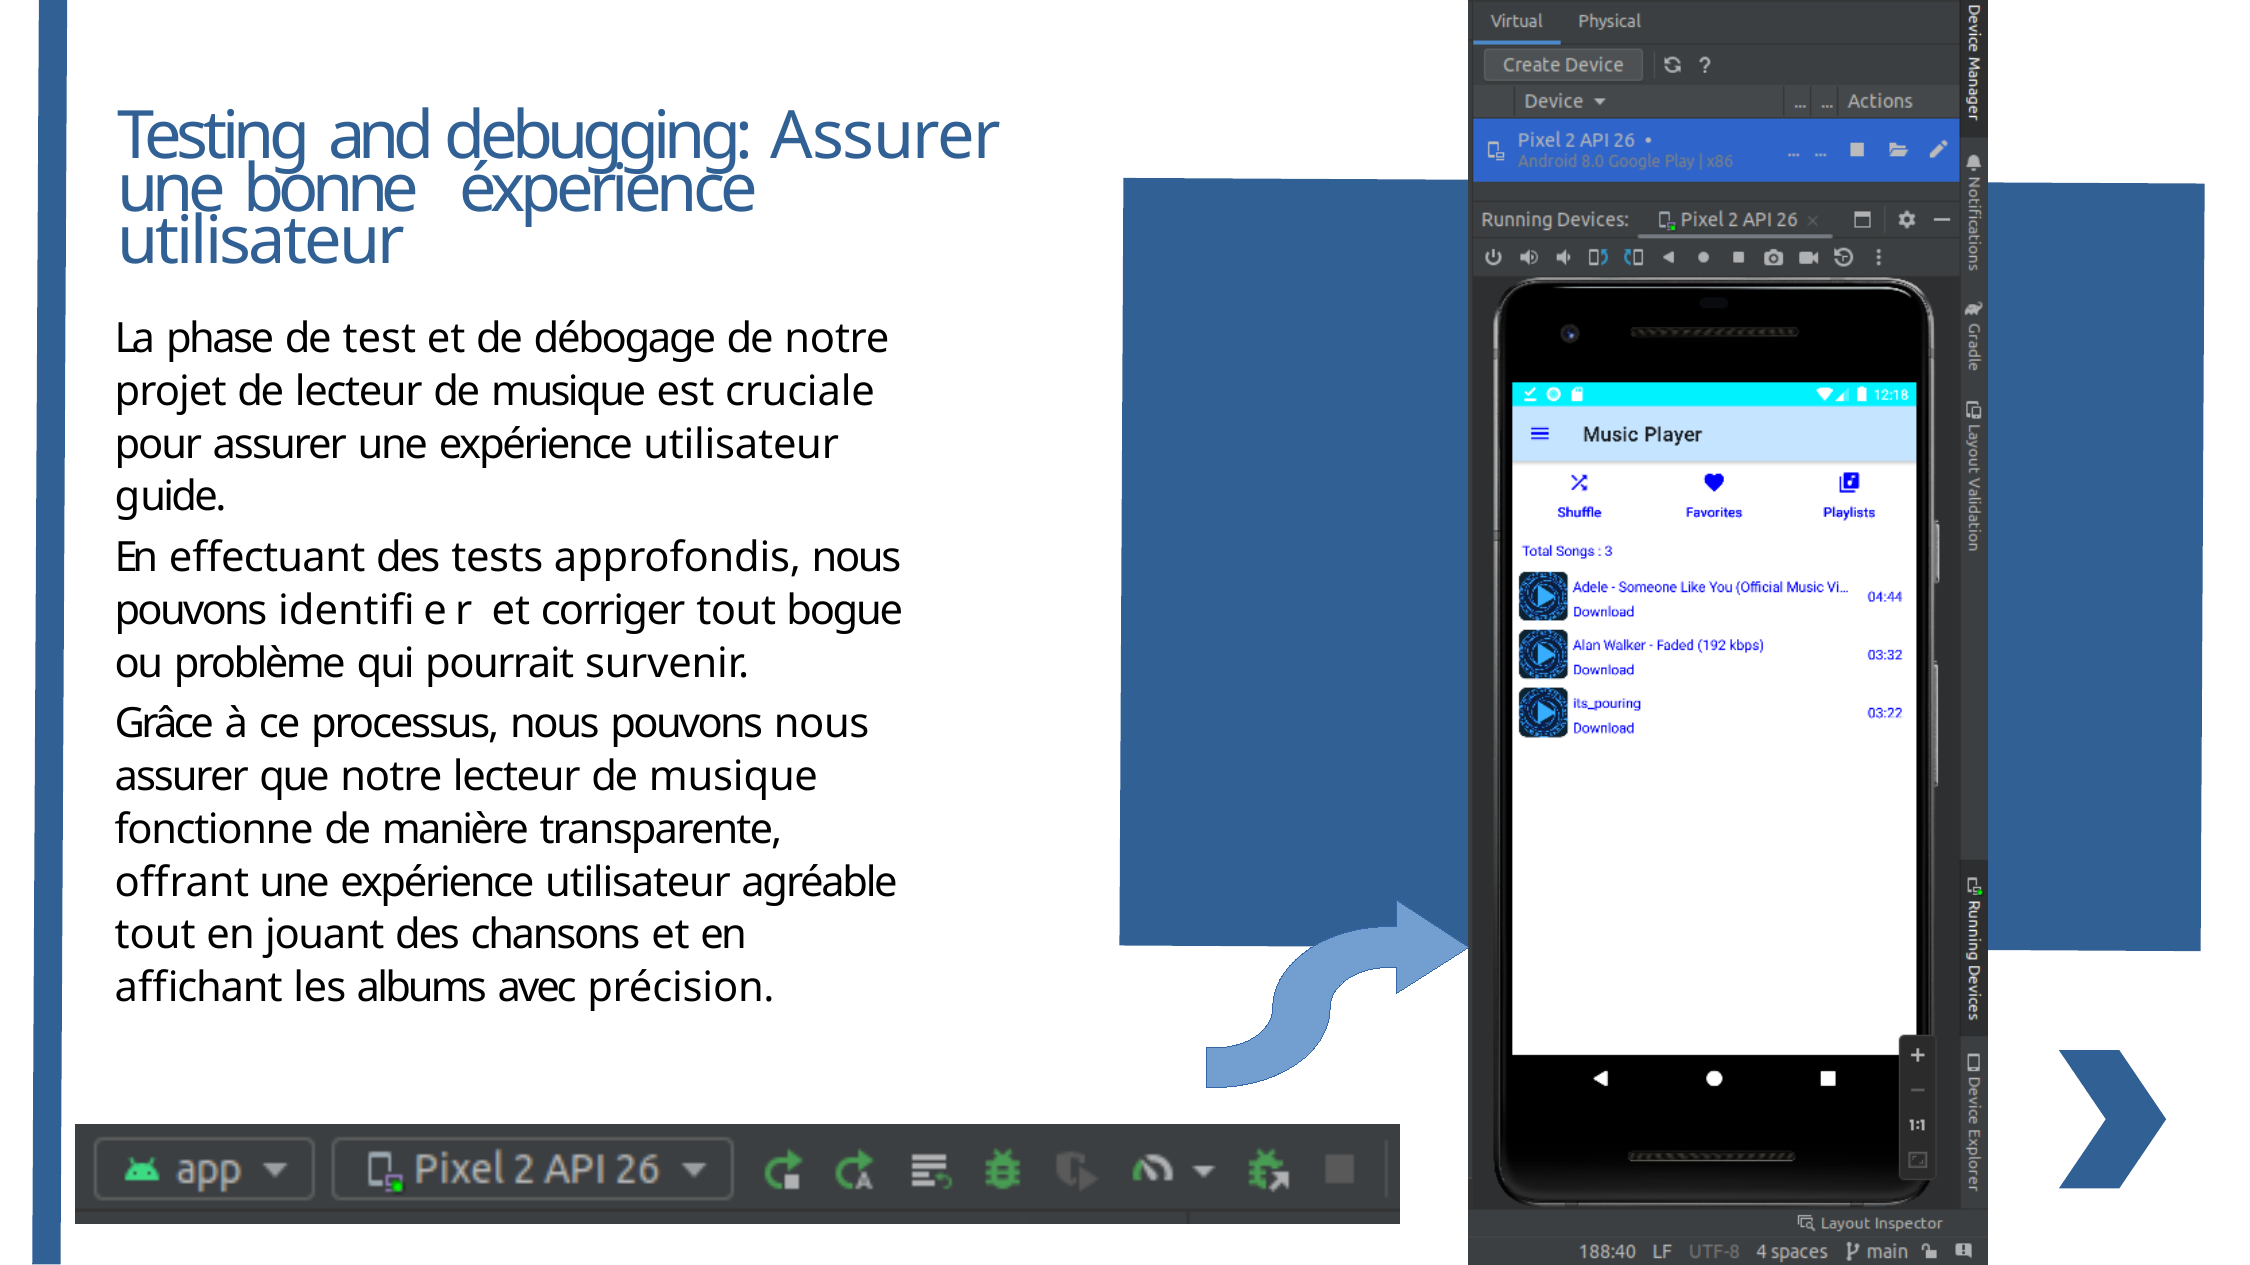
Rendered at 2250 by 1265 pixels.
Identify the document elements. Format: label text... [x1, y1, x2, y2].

picture [1468, 0, 1988, 1265]
text_box [1206, 899, 1469, 1088]
title Testing and debugging: Assurer une bonne éxperience utilisateur [114, 77, 1013, 275]
text_box [32, 0, 68, 1265]
picture [75, 1124, 1400, 1224]
text_box La phase de test et de débogage de notre projet de lecteur de musique est cruciale pour assurer une expérience utilisateur guide. En effectuant des tests approfondis, nous pouvons identifier et corriger tout bogue ou problème qui pourrait survenir. Grâce à ce processus, nous pouvons nous assurer que notre lecteur de musique fonctionne de manière transparente, offrant une expérience utilisateur agréable tout en jouant des chansons et en affichant les albums avec précision. [112, 300, 959, 1011]
